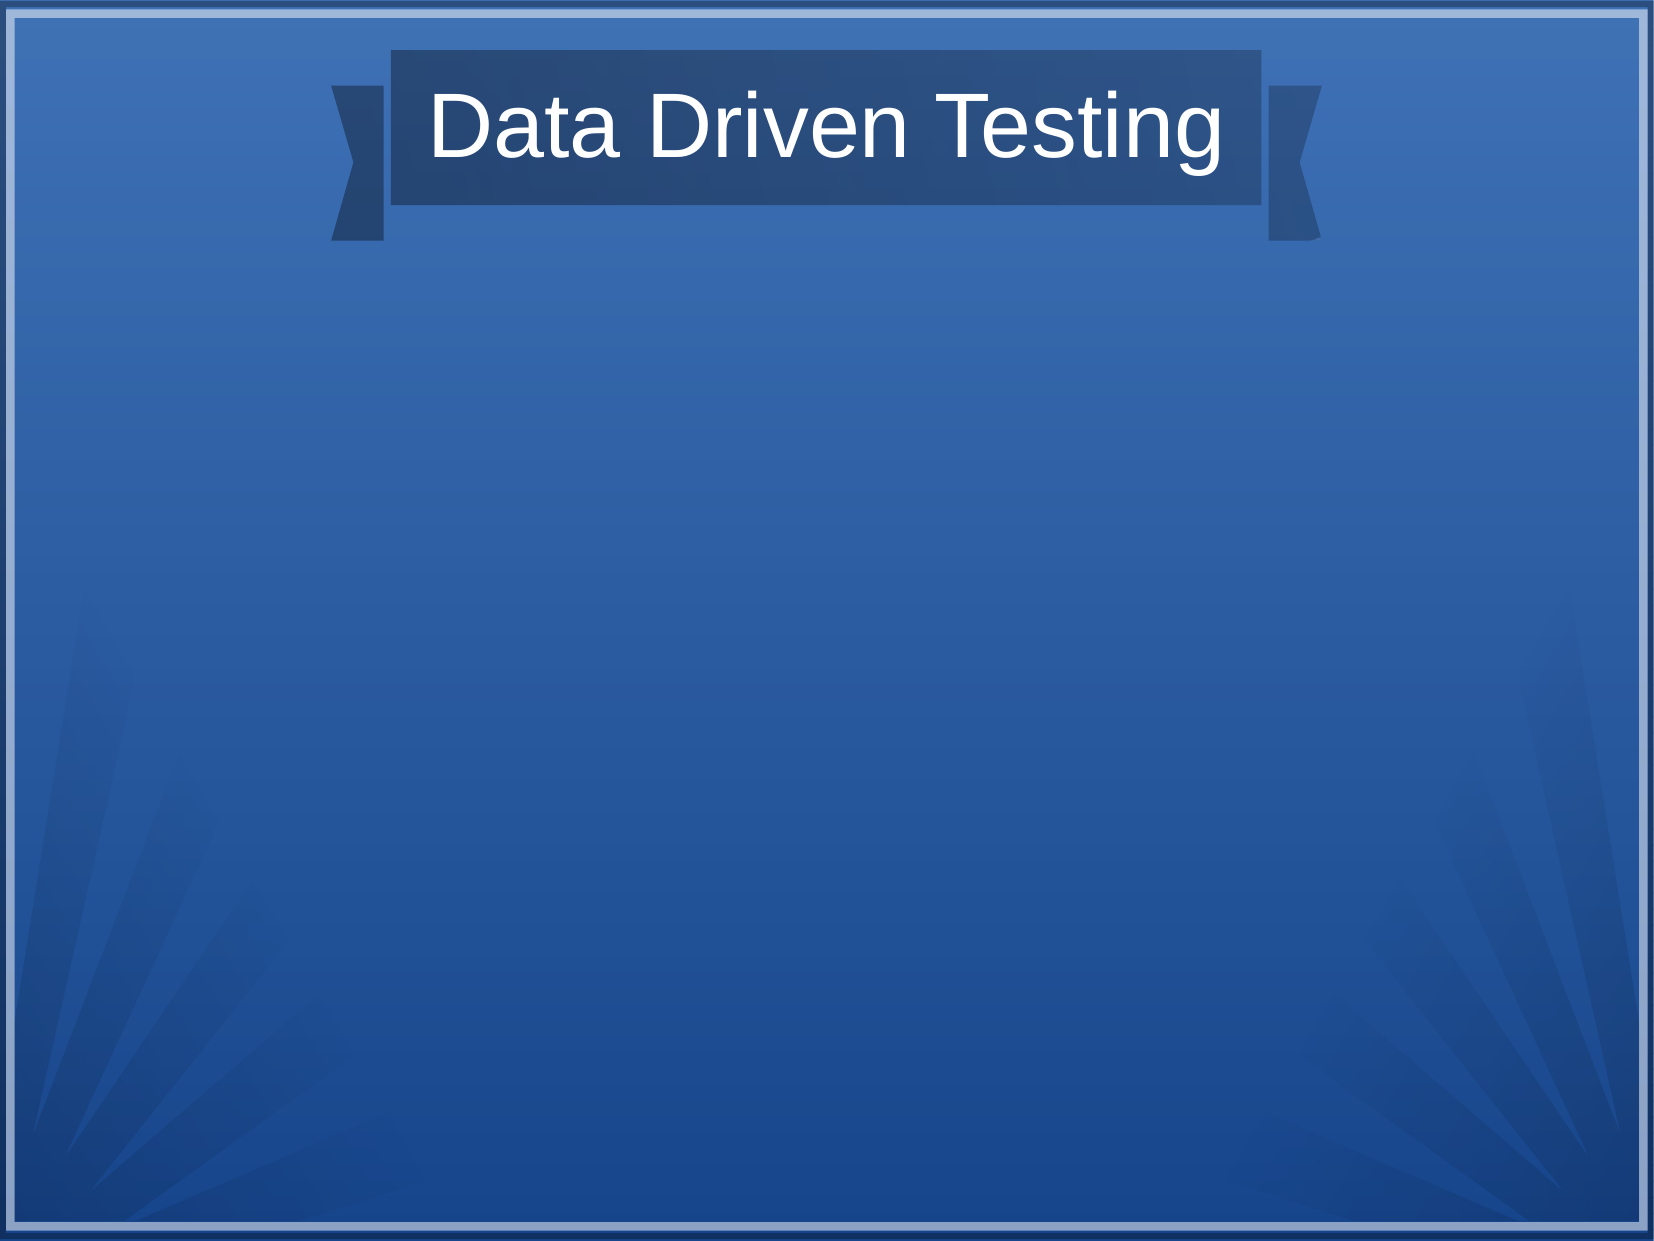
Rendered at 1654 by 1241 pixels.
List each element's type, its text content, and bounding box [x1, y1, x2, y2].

title Data Driven Testing [389, 47, 1264, 205]
